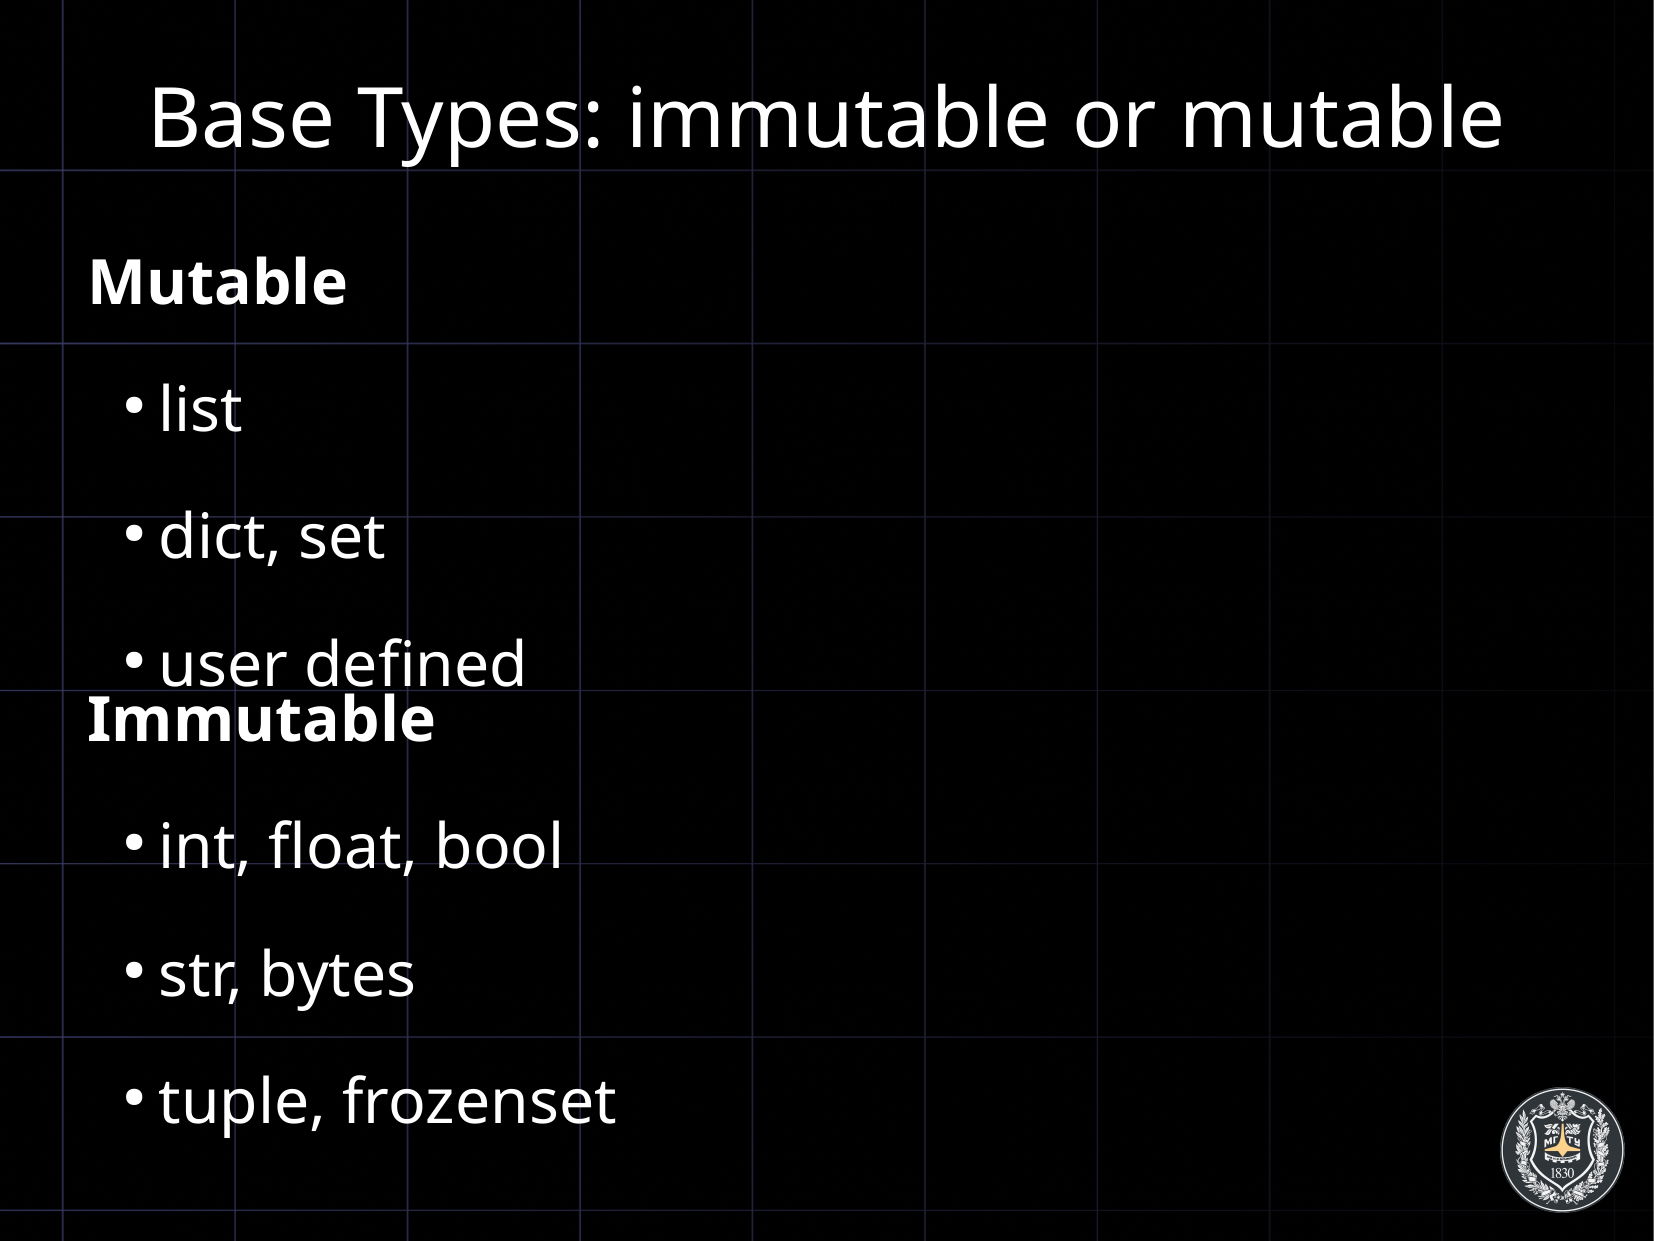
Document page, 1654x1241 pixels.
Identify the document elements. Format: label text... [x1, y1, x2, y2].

text_box Mutable list dict, set user defined [37, 187, 1613, 624]
picture [0, 0, 1654, 1241]
title Base Types: immutable or mutable [82, 37, 1571, 187]
text_box Immutable int, float, bool str, bytes tuple, frozenset [37, 624, 1613, 1099]
